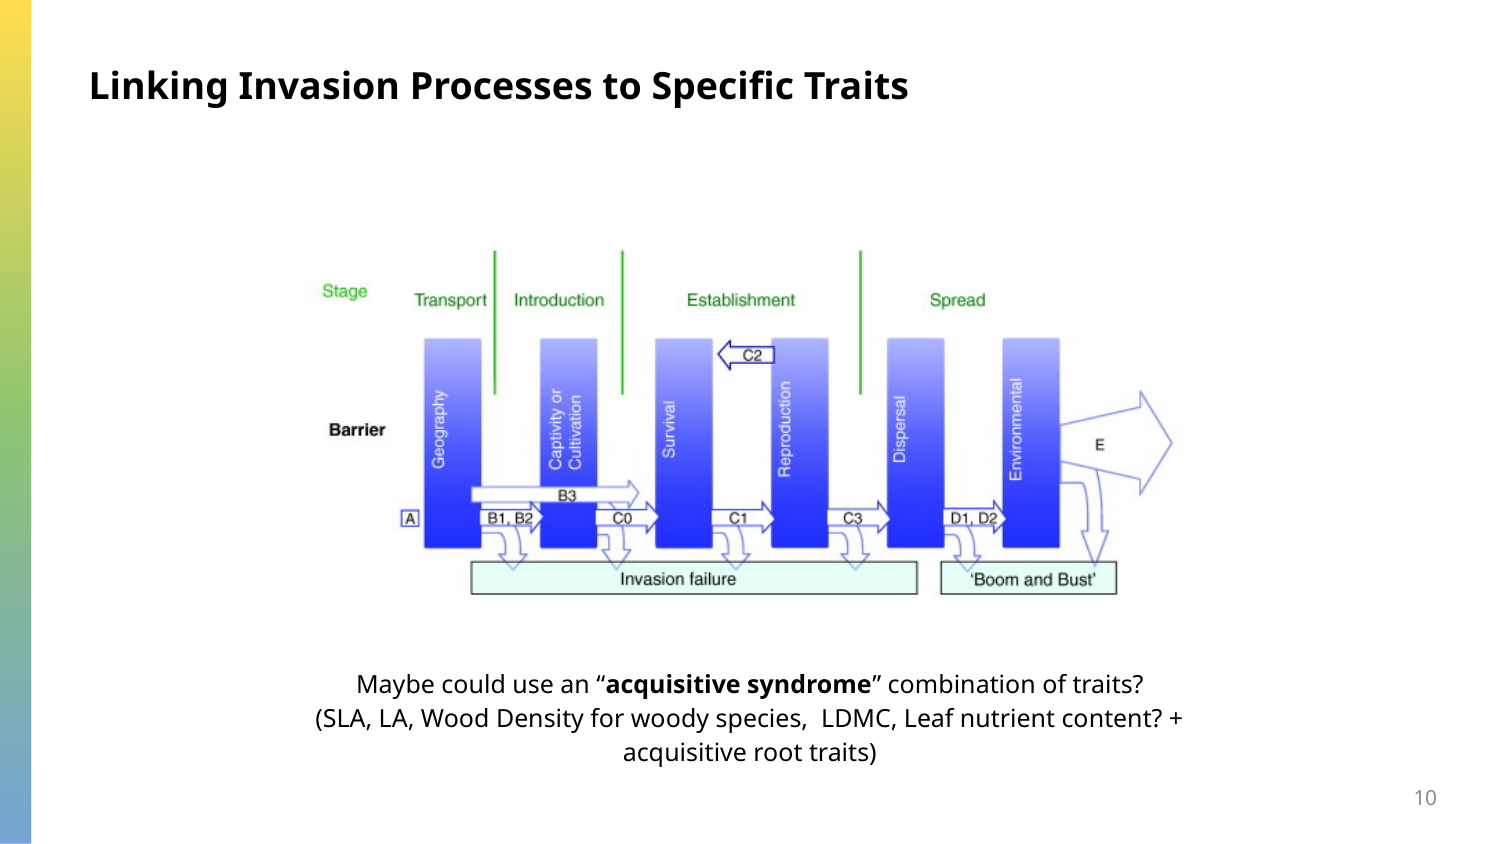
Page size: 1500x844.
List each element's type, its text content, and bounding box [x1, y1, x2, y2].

text_box Maybe could use an “acquisitive syndrome” combination of traits? (SLA, LA, Wood Density for woody species, LDMC, Leaf nutrient content? + acquisitive root traits) [268, 659, 1232, 827]
slide_number <numéro> [1240, 767, 1437, 813]
list Linking Invasion Processes to Specific Traits [88, 61, 1442, 157]
picture [0, 0, 1500, 844]
